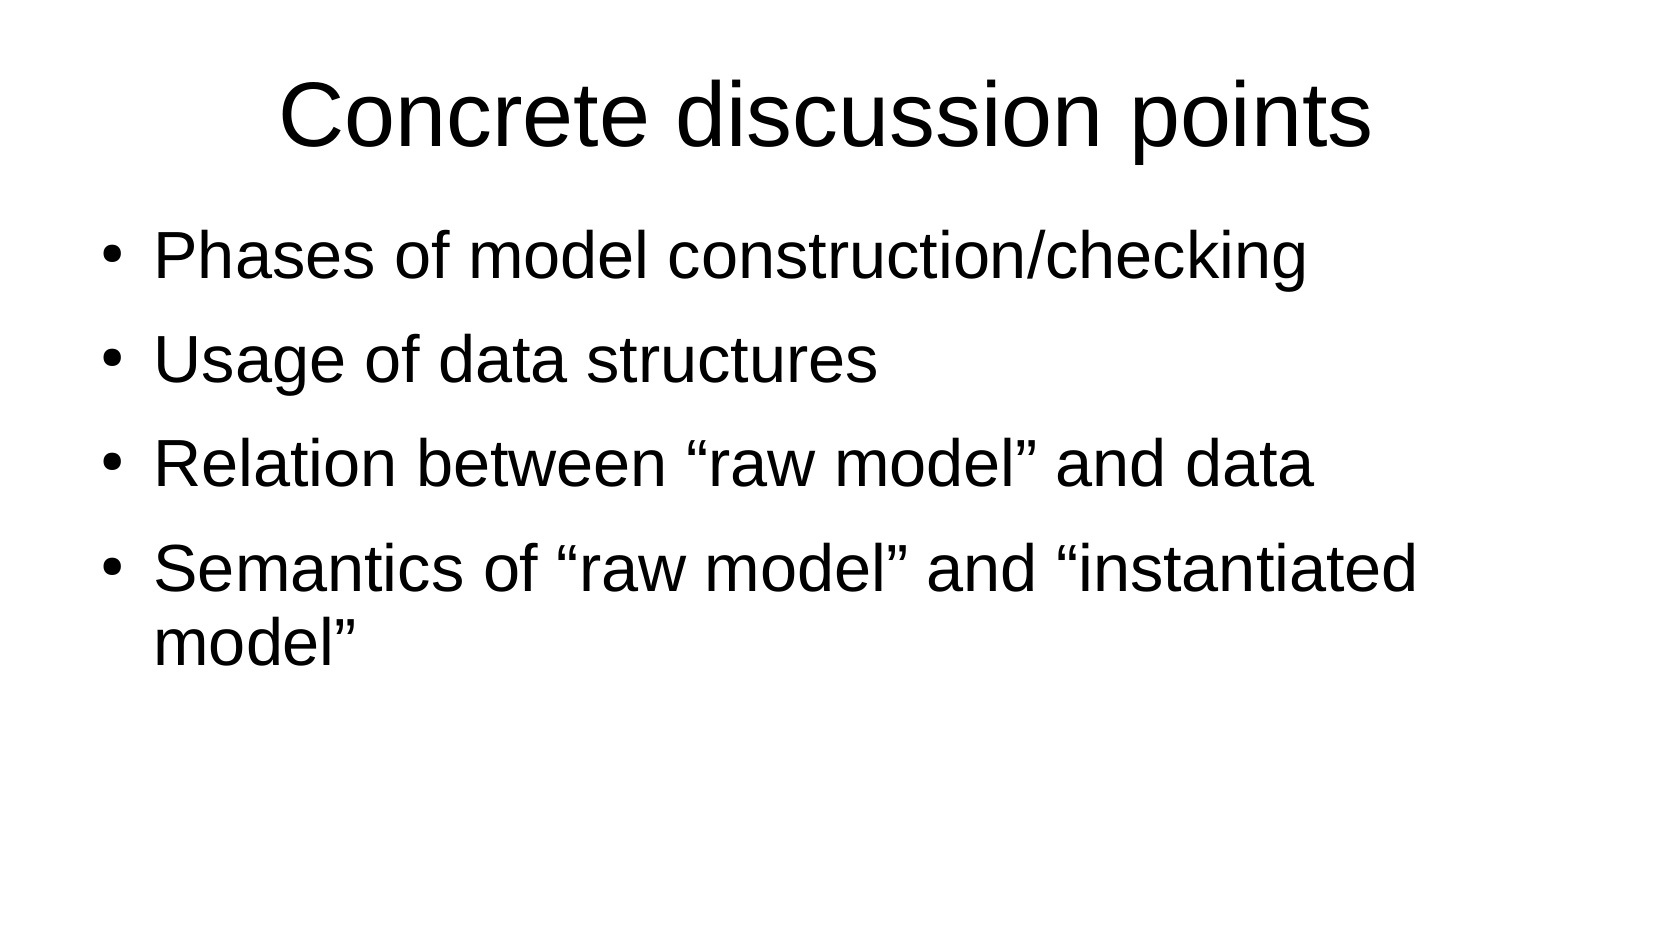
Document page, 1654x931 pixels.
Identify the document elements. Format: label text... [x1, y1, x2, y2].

title Concrete discussion points [82, 37, 1571, 193]
list Phases of model construction/checking Usage of data structures Relation between “raw model” and data Semantics of “raw model” and “instantiated model” [82, 217, 1571, 758]
